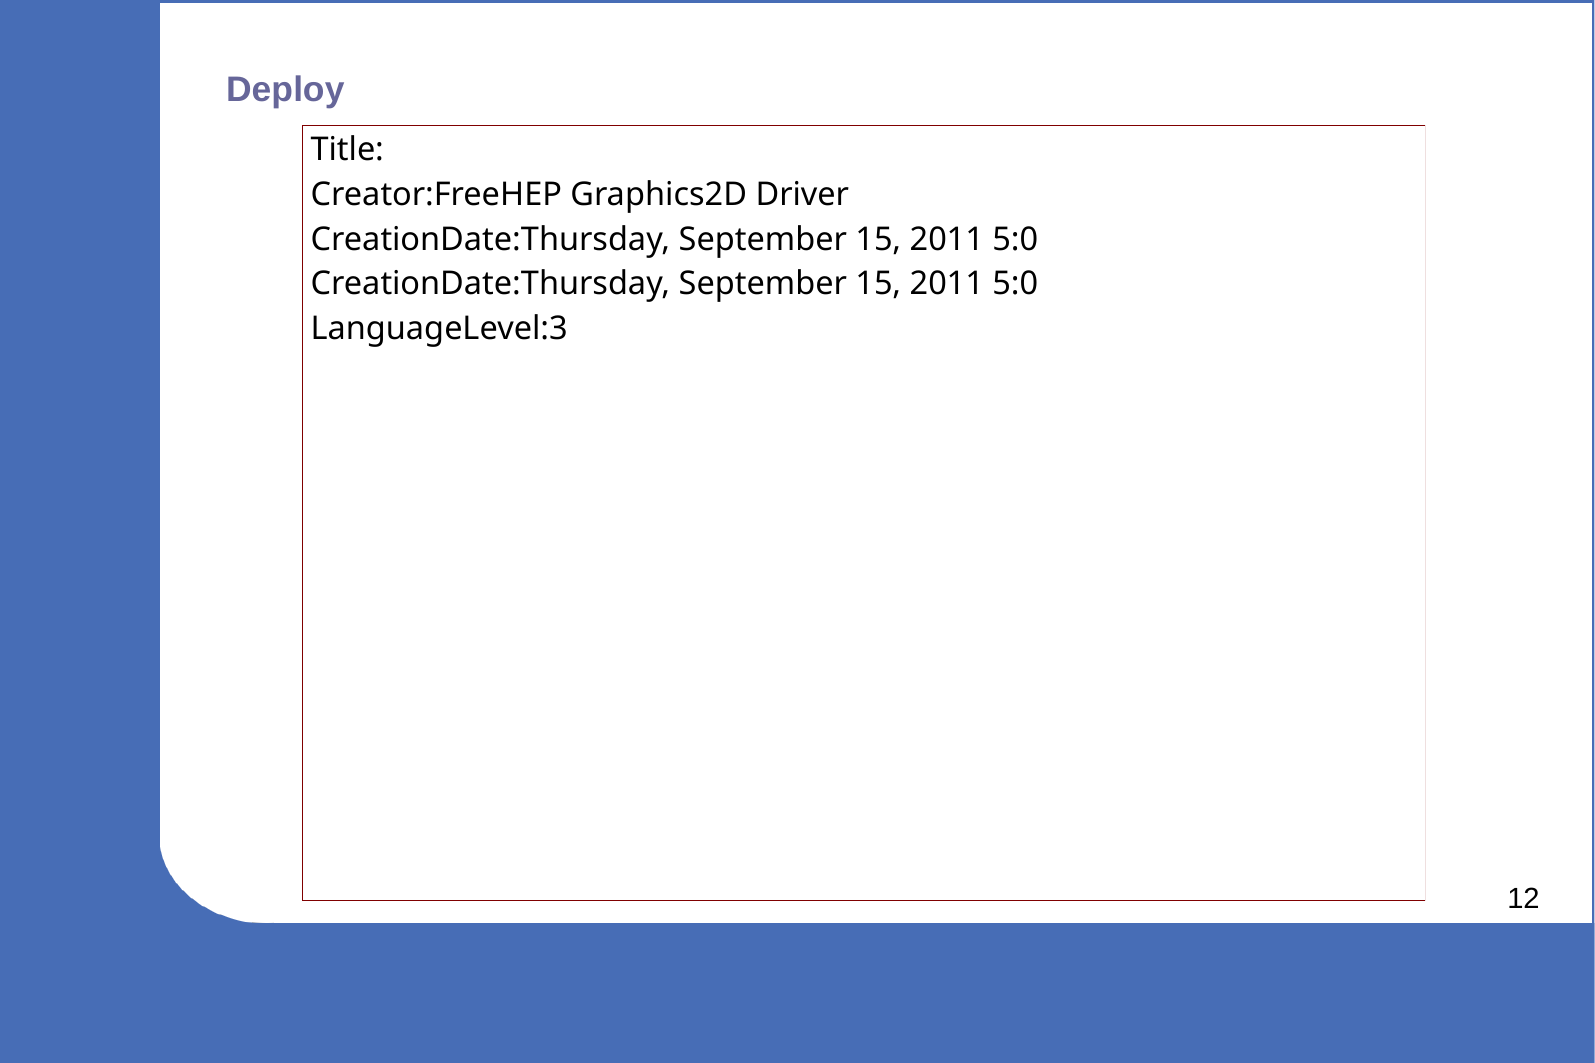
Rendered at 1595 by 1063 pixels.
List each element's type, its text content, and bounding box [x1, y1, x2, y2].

picture [0, 0, 1595, 1063]
title Deploy [226, 23, 1538, 155]
